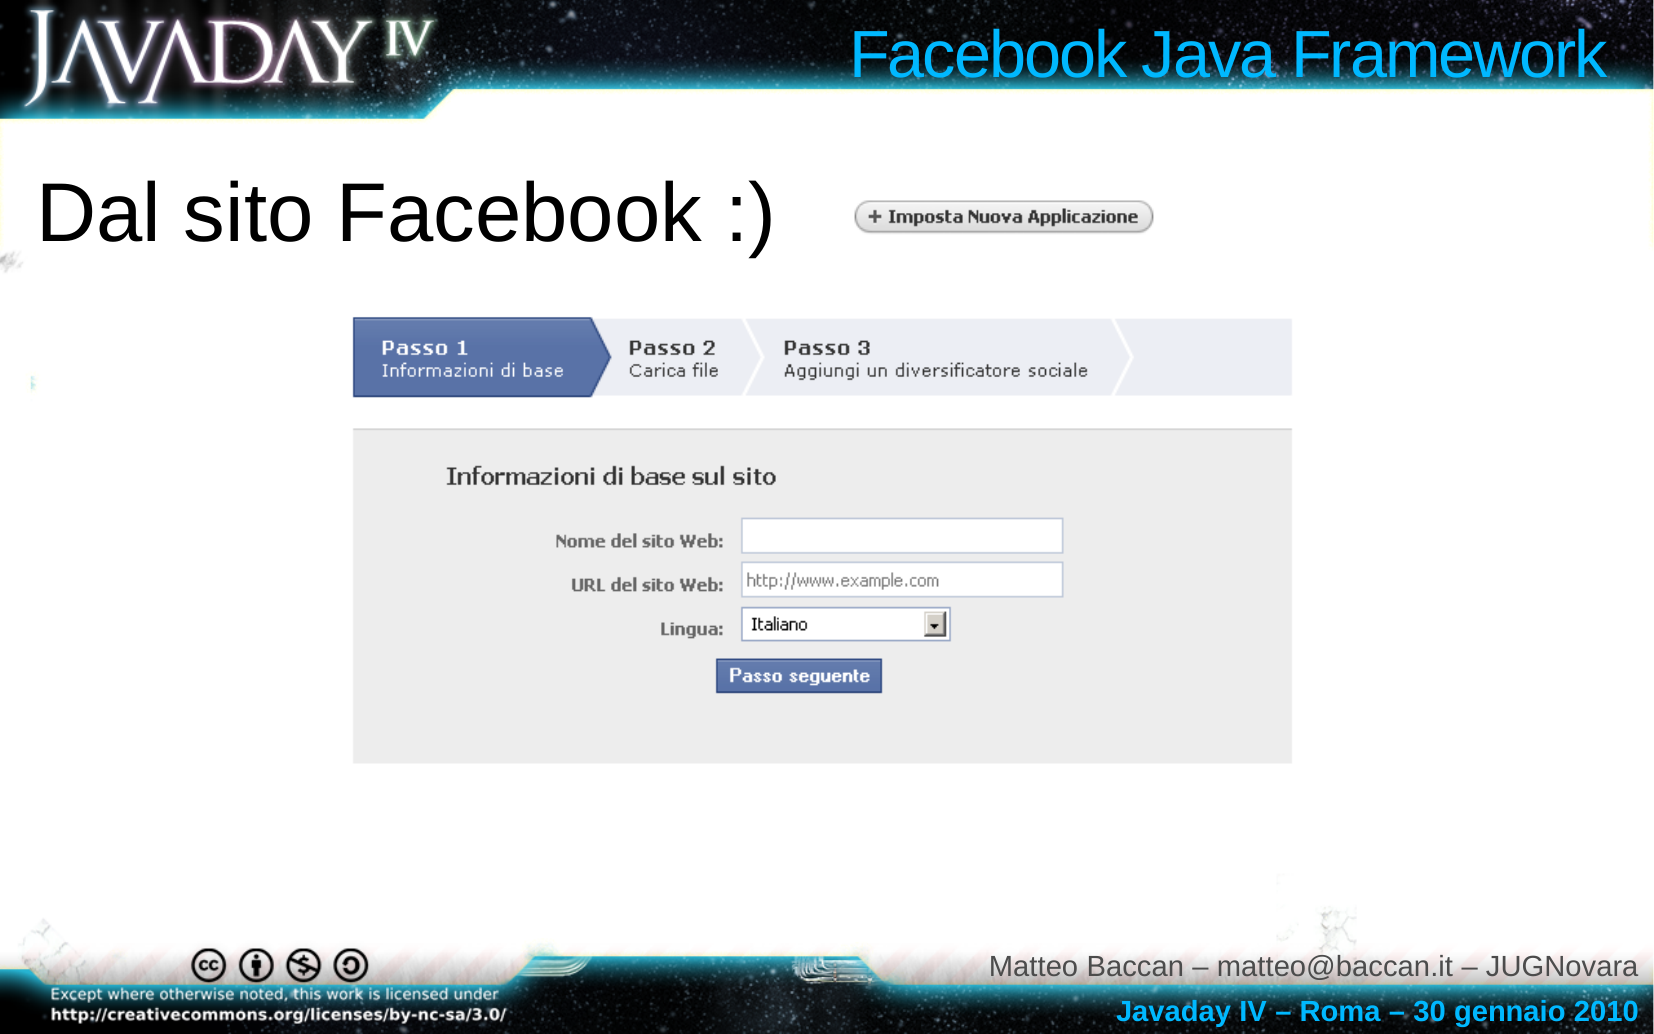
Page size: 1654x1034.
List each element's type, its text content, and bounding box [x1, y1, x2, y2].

text_box Dal sito Facebook :) [21, 158, 1610, 275]
title Facebook Java Framework [132, 5, 1609, 103]
picture [0, 0, 1654, 1034]
